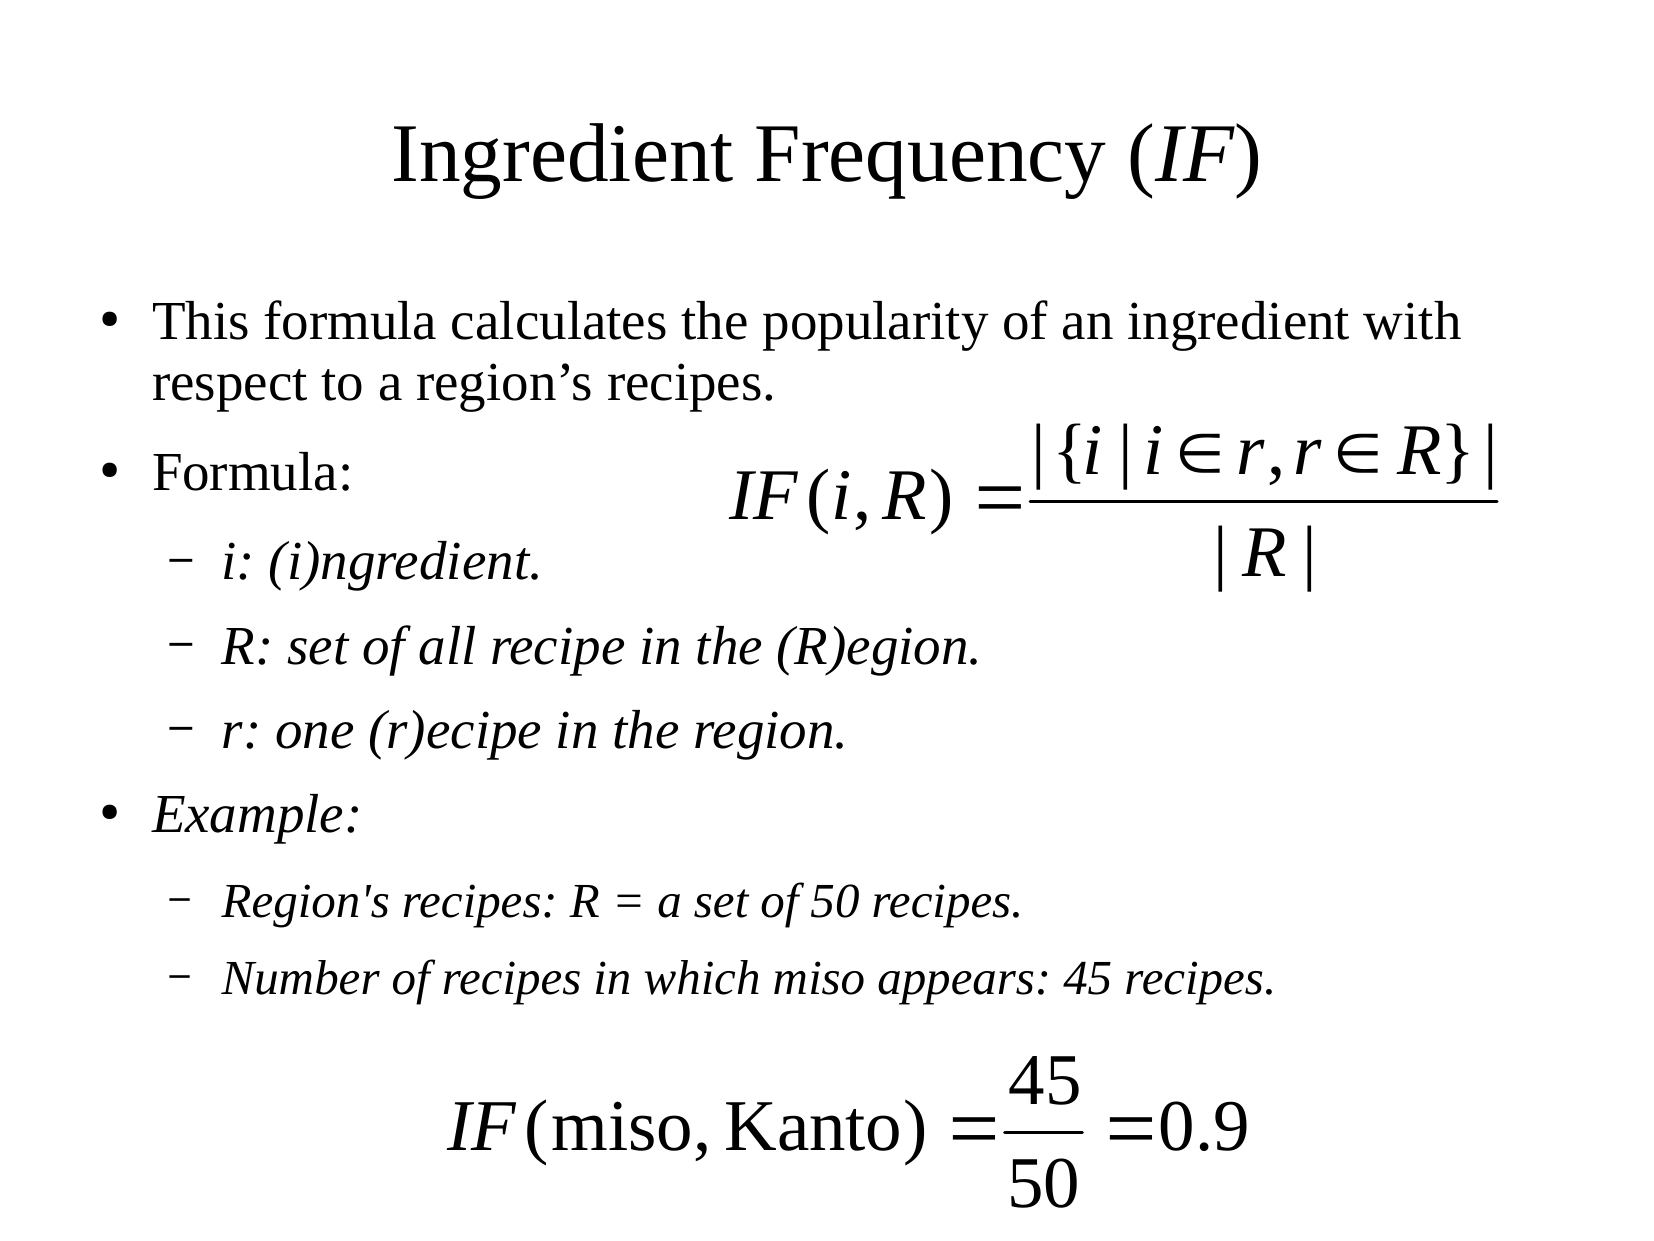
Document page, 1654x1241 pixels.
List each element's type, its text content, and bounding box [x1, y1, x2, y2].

chart [433, 1035, 1261, 1224]
title Ingredient Frequency (IF) [82, 49, 1571, 257]
chart [715, 405, 1516, 605]
list This formula calculates the popularity of an ingredient with respect to a region’s recipes. Formula: i: (i)ngredient. R: set of all recipe in the (R)egion. r: one (r)ecipe in the region. Example: Region's recipes: R = a set of 50 recipes. Number of recipes in which miso appears: 45 recipes. [82, 290, 1538, 1010]
